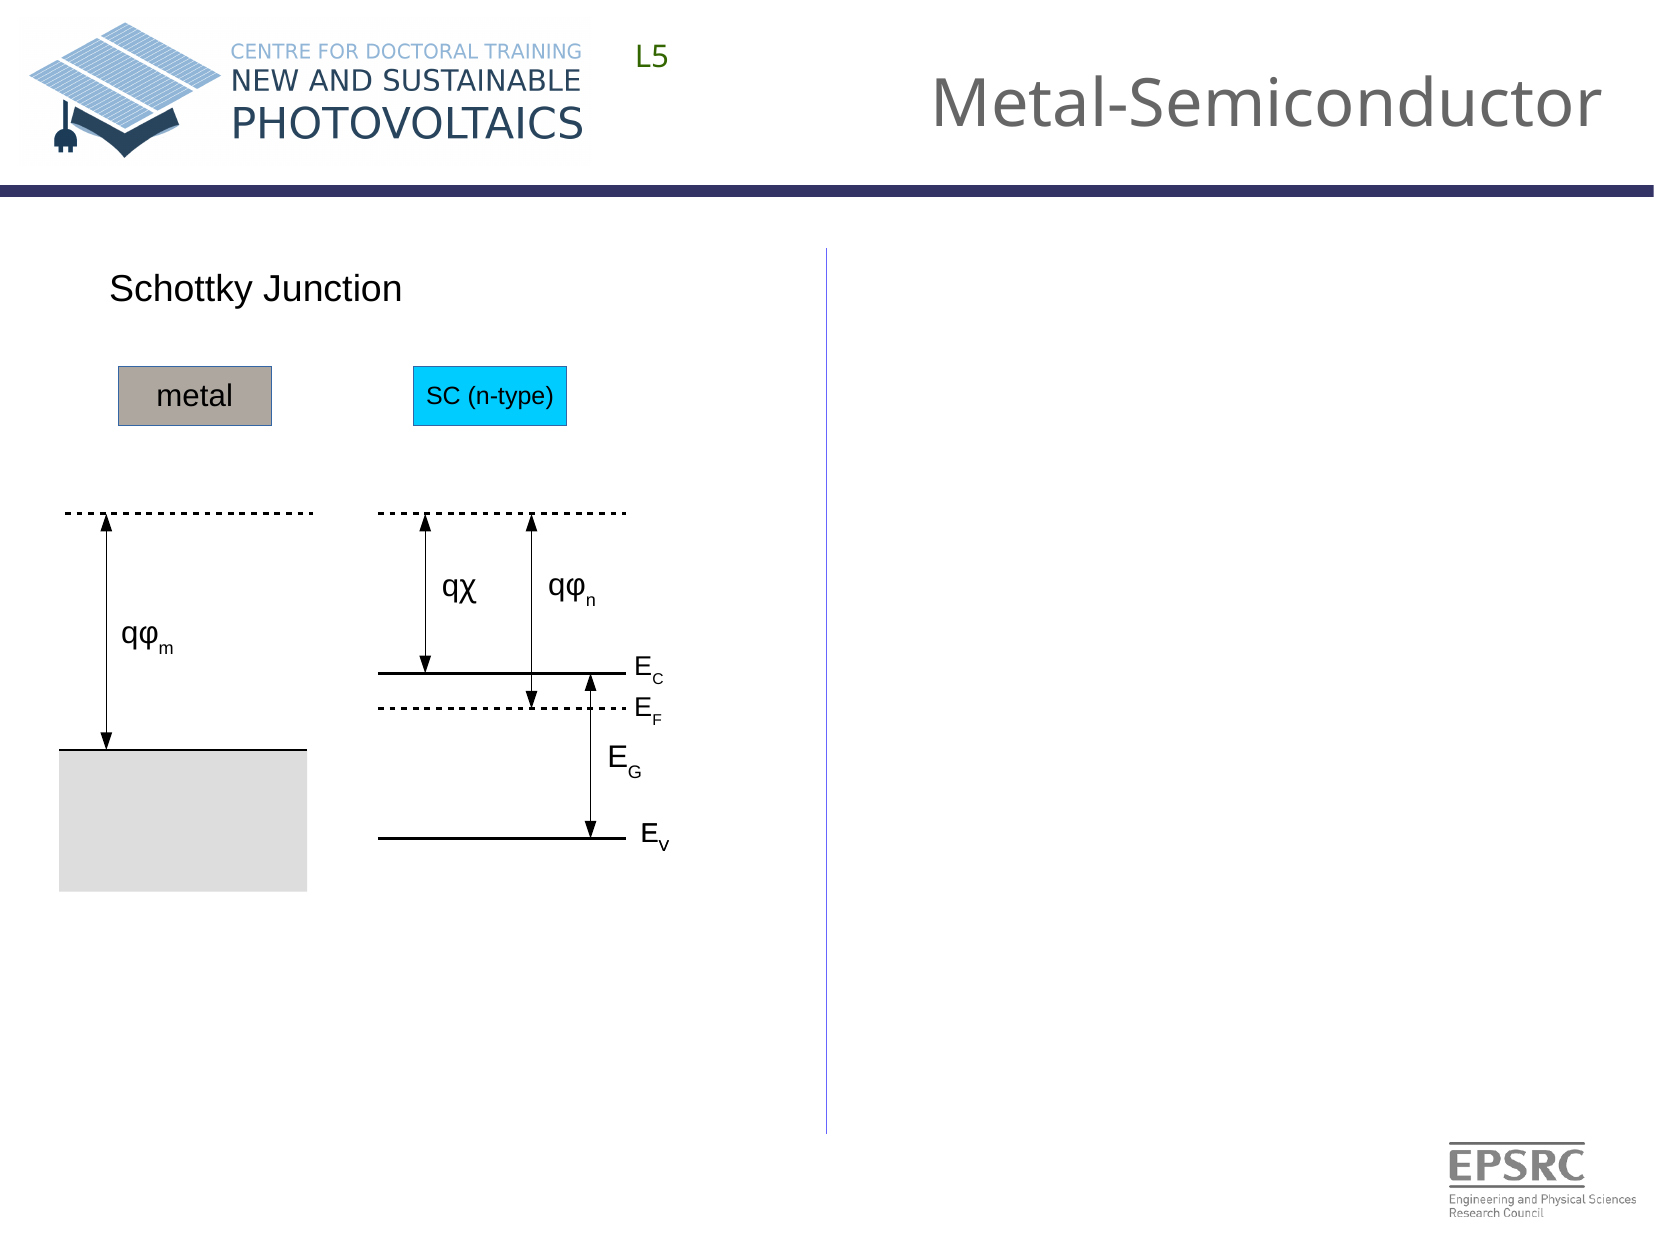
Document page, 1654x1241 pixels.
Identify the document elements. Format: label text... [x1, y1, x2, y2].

text_box EC [619, 643, 679, 696]
text_box qφm [106, 608, 189, 666]
picture [1449, 1142, 1636, 1217]
picture [19, 17, 591, 166]
text_box metal [118, 366, 272, 426]
text_box qφn [533, 560, 611, 618]
text_box L5 [620, 29, 880, 80]
text_box [59, 750, 308, 892]
text_box EV [625, 810, 685, 863]
text_box Metal-Semiconductor [767, 51, 1618, 142]
text_box SC (n-type) [413, 366, 567, 426]
text_box qχ [427, 555, 493, 611]
text_box EG [592, 732, 657, 790]
text_box EF [619, 685, 677, 737]
text_box Schottky Junction [94, 259, 418, 317]
